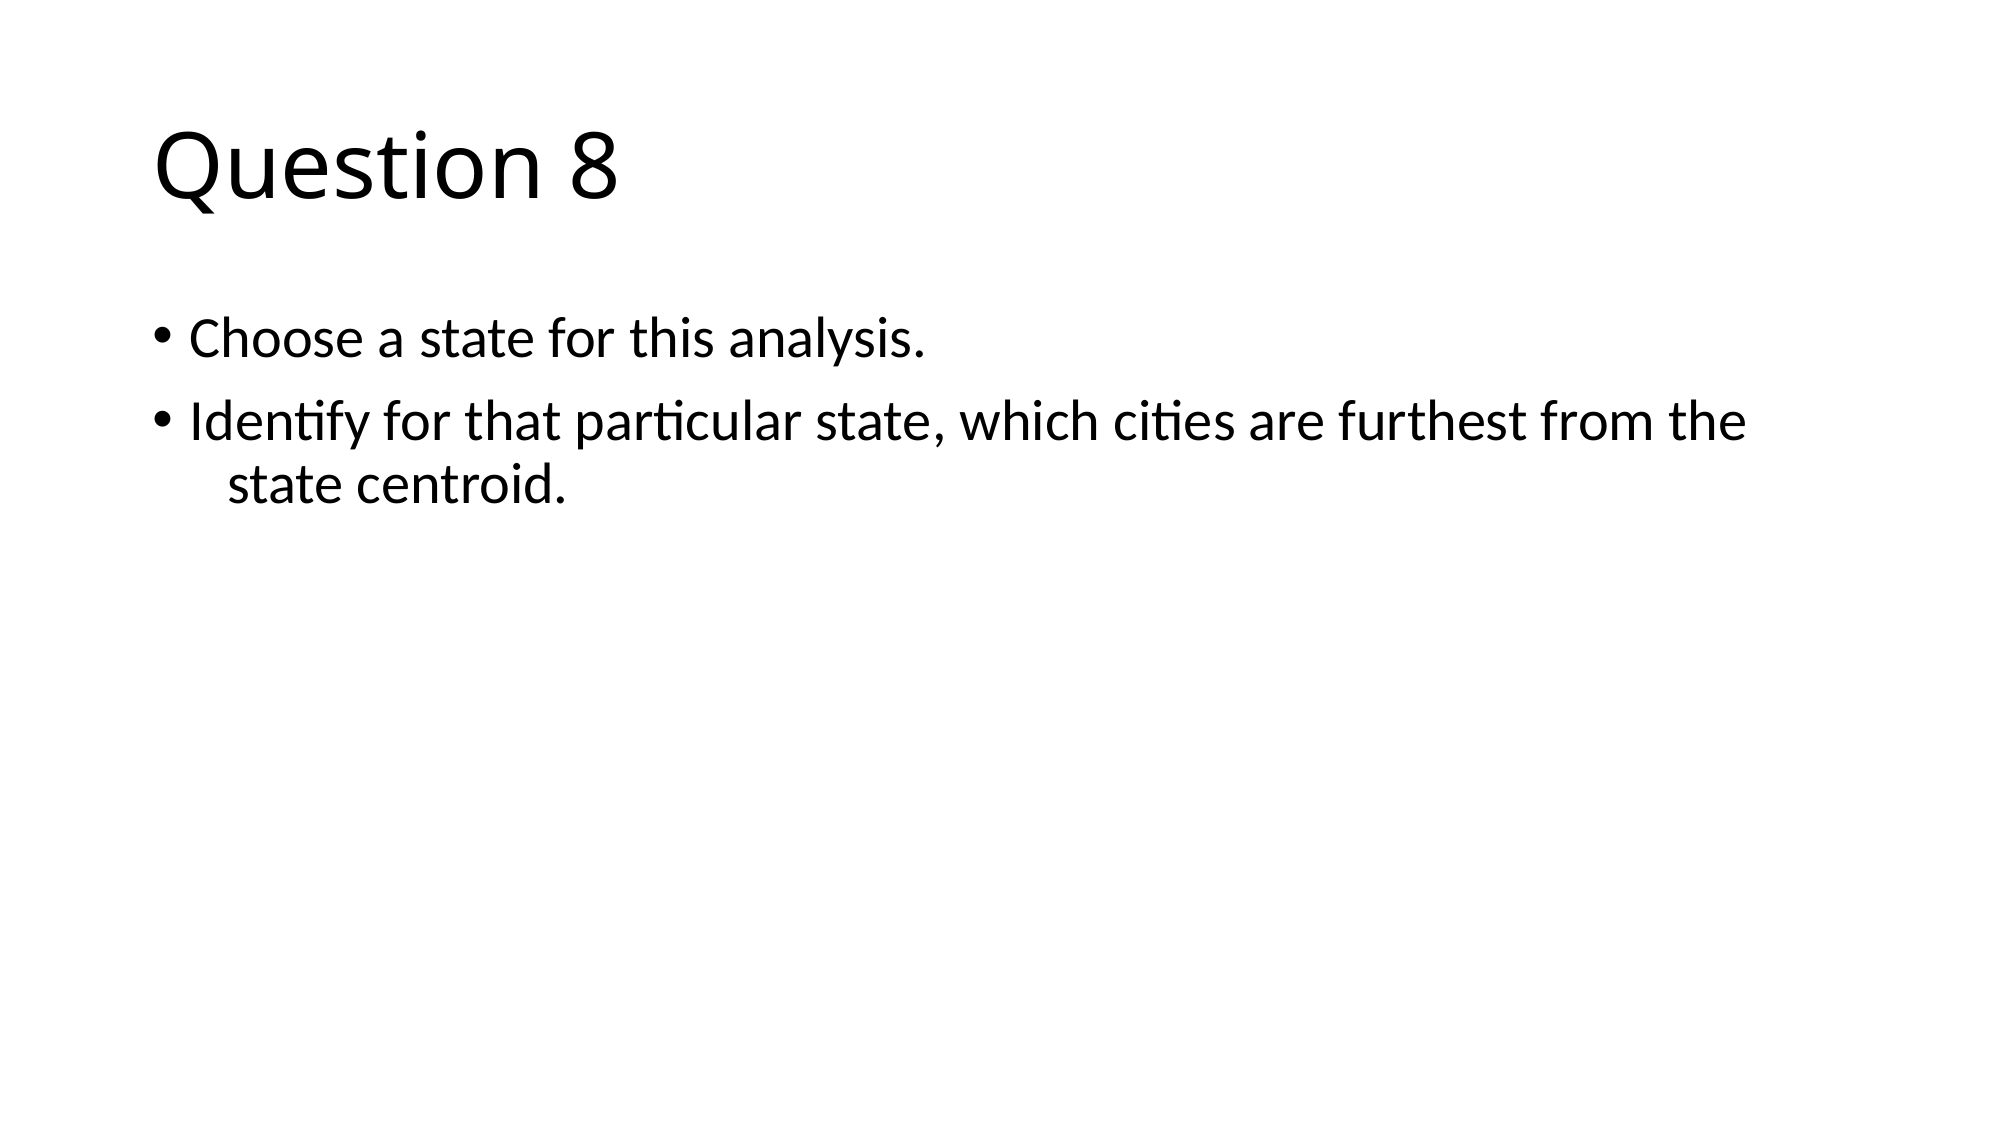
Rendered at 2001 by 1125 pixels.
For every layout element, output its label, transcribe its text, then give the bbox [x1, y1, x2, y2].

title Question 8 [137, 59, 1863, 278]
list Choose a state for this analysis. Identify for that particular state, which cities are furthest from the state centroid. [137, 299, 1863, 1014]
